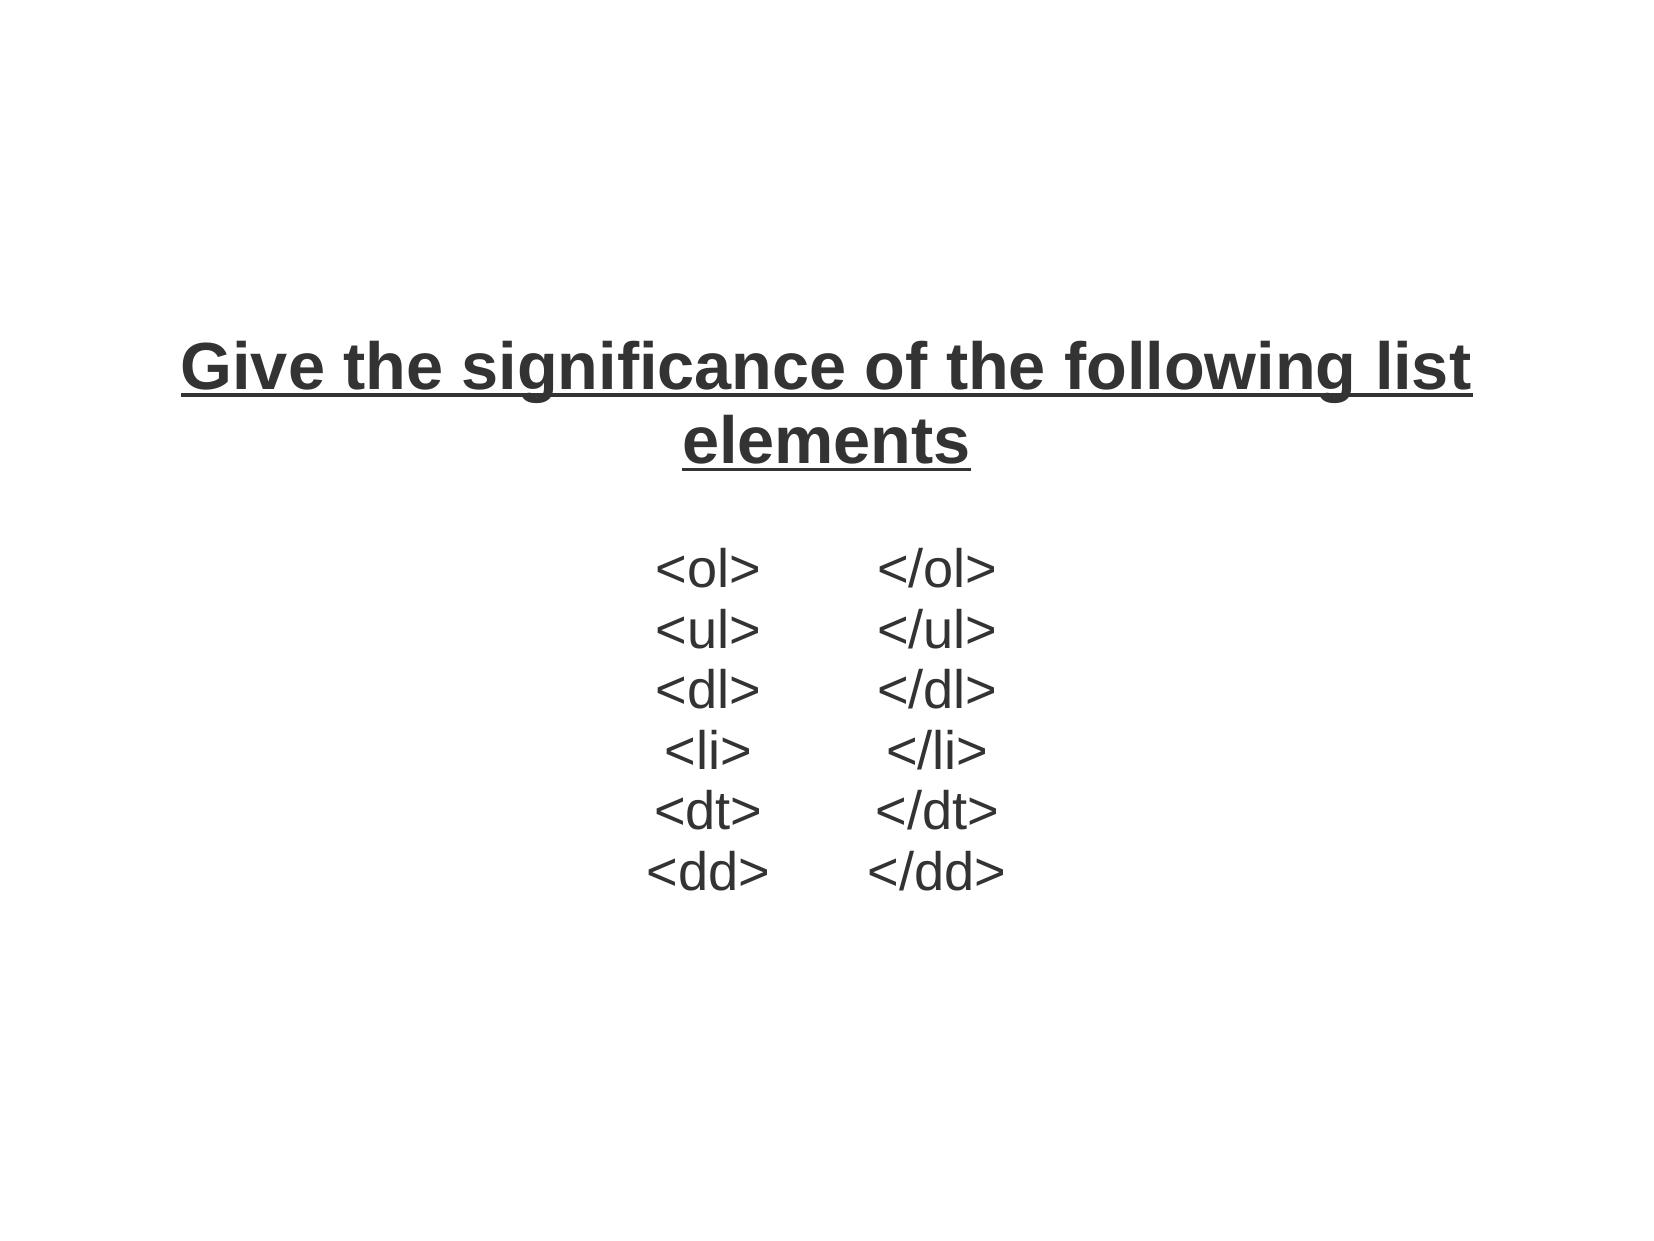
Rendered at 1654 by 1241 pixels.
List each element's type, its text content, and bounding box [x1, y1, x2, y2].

subtitle Give the significance of the following list elements <ol> </ol> <ul> </ul> <dl> </dl> <li> </li> <dt> </dt> <dd> </dd> [82, 49, 1571, 1182]
